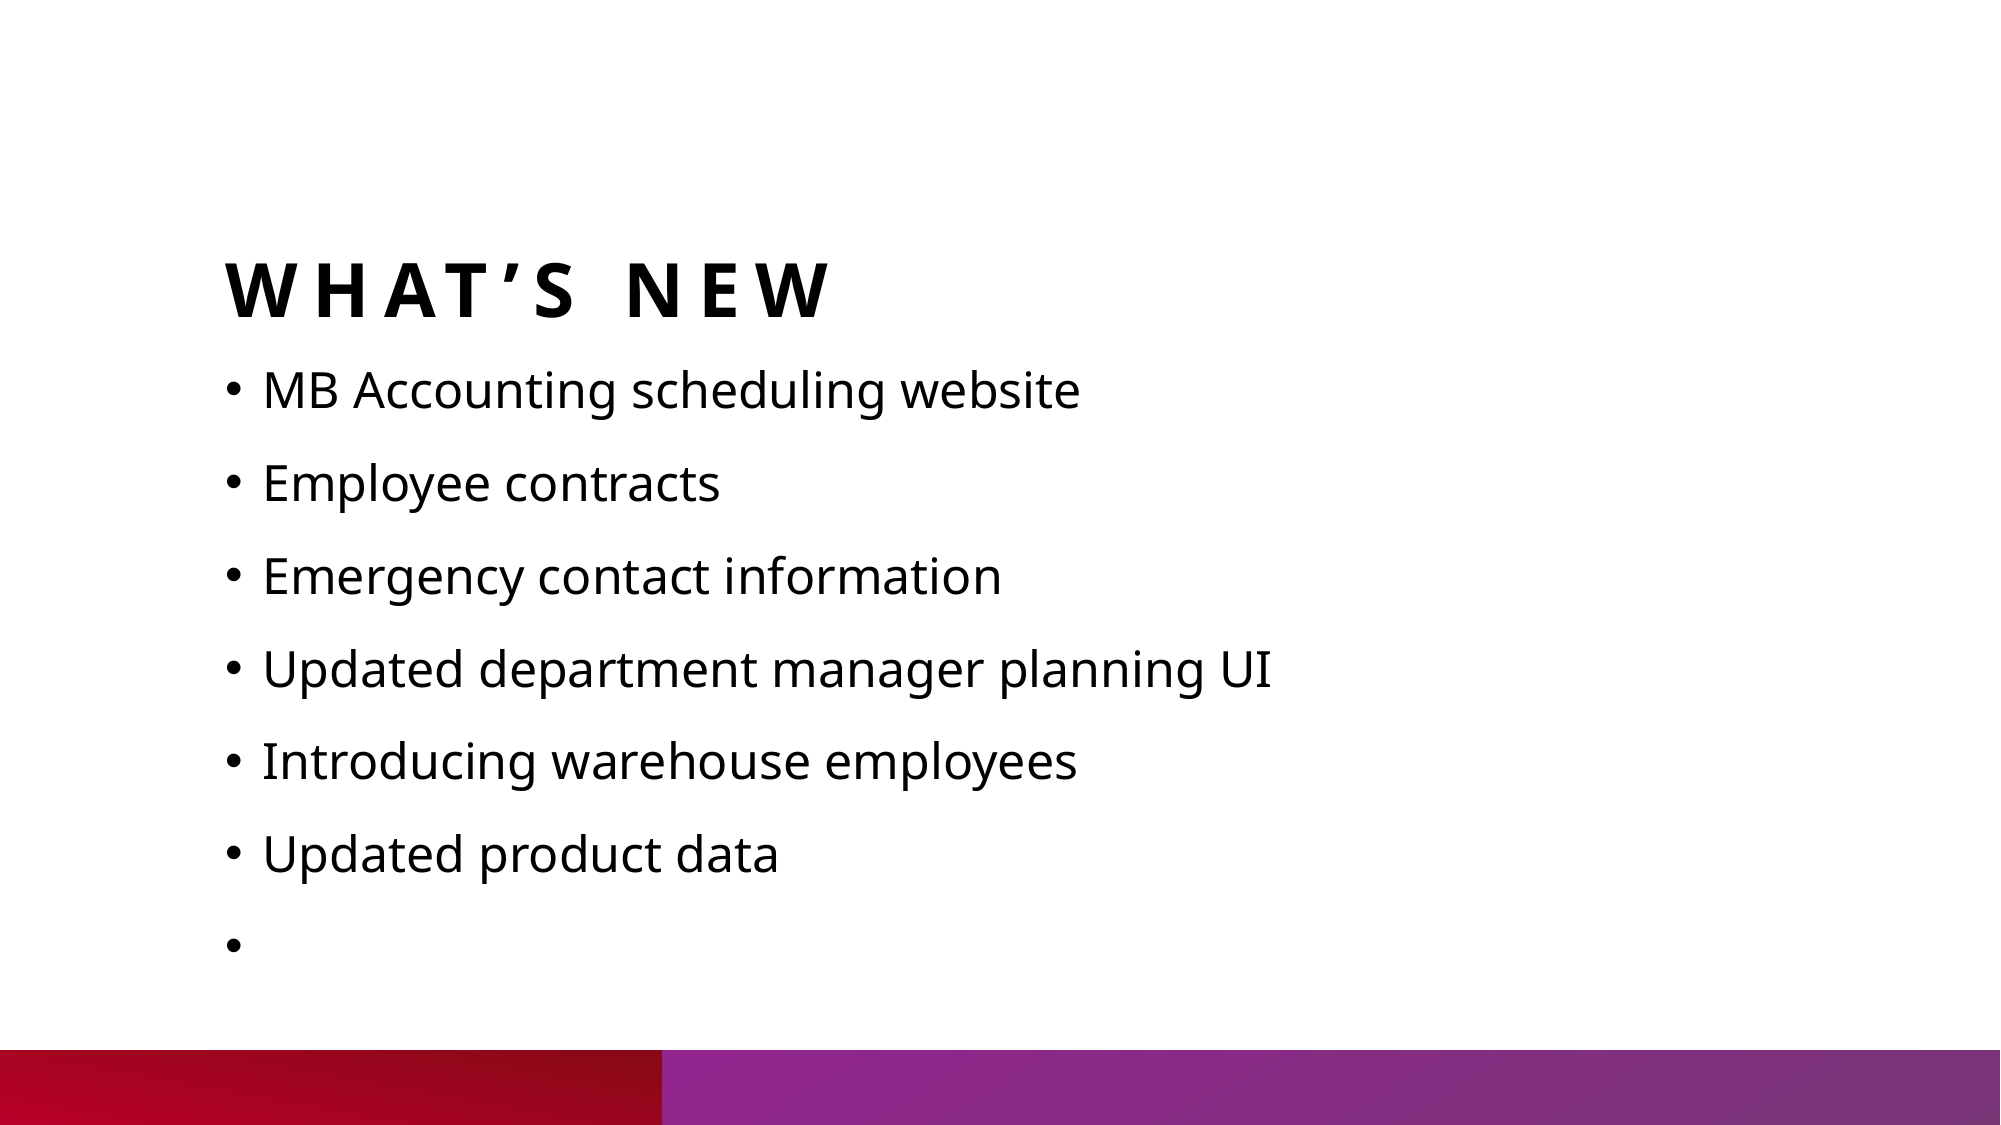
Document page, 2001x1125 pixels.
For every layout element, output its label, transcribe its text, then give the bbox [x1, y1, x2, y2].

title WHAT’S NEW [225, 130, 1906, 334]
list MB Accounting scheduling website Employee contracts Emergency contact information Updated department manager planning UI Introducing warehouse employees Updated product data [225, 346, 1906, 996]
